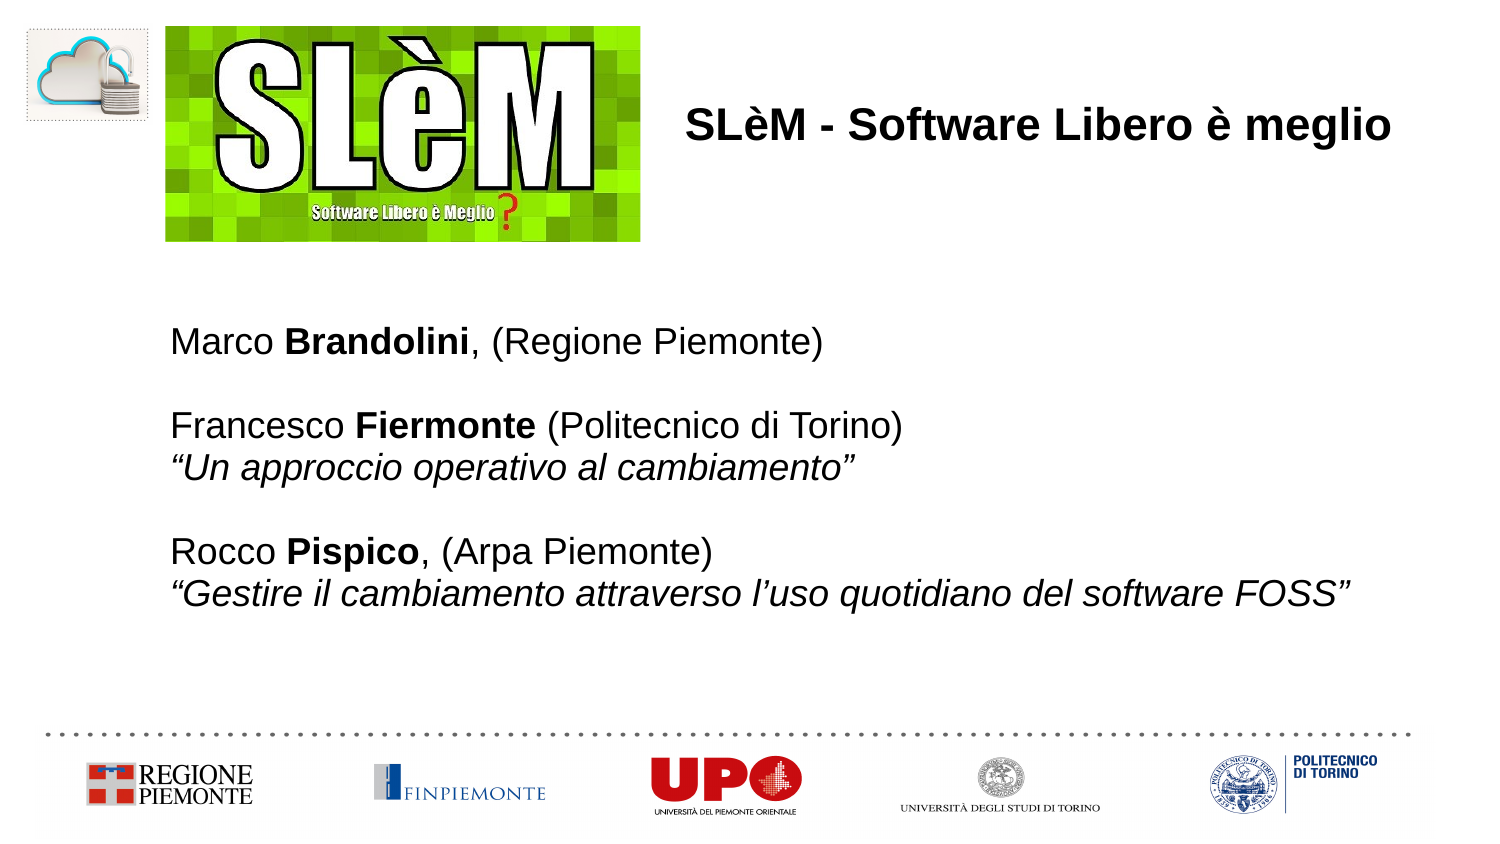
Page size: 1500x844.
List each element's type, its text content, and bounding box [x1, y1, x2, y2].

text_box SLèM - Software Libero è meglio [670, 91, 1418, 260]
picture [165, 26, 641, 242]
picture [23, 23, 153, 125]
text_box Marco Brandolini, (Regione Piemonte) Francesco Fiermonte (Politecnico di Torino) “Un approccio operativo al cambiamento” Rocco Pispico, (Arpa Piemonte) “Gestire il cambiamento attraverso l’uso quotidiano del software FOSS” [155, 312, 1365, 622]
picture [35, 725, 1436, 839]
